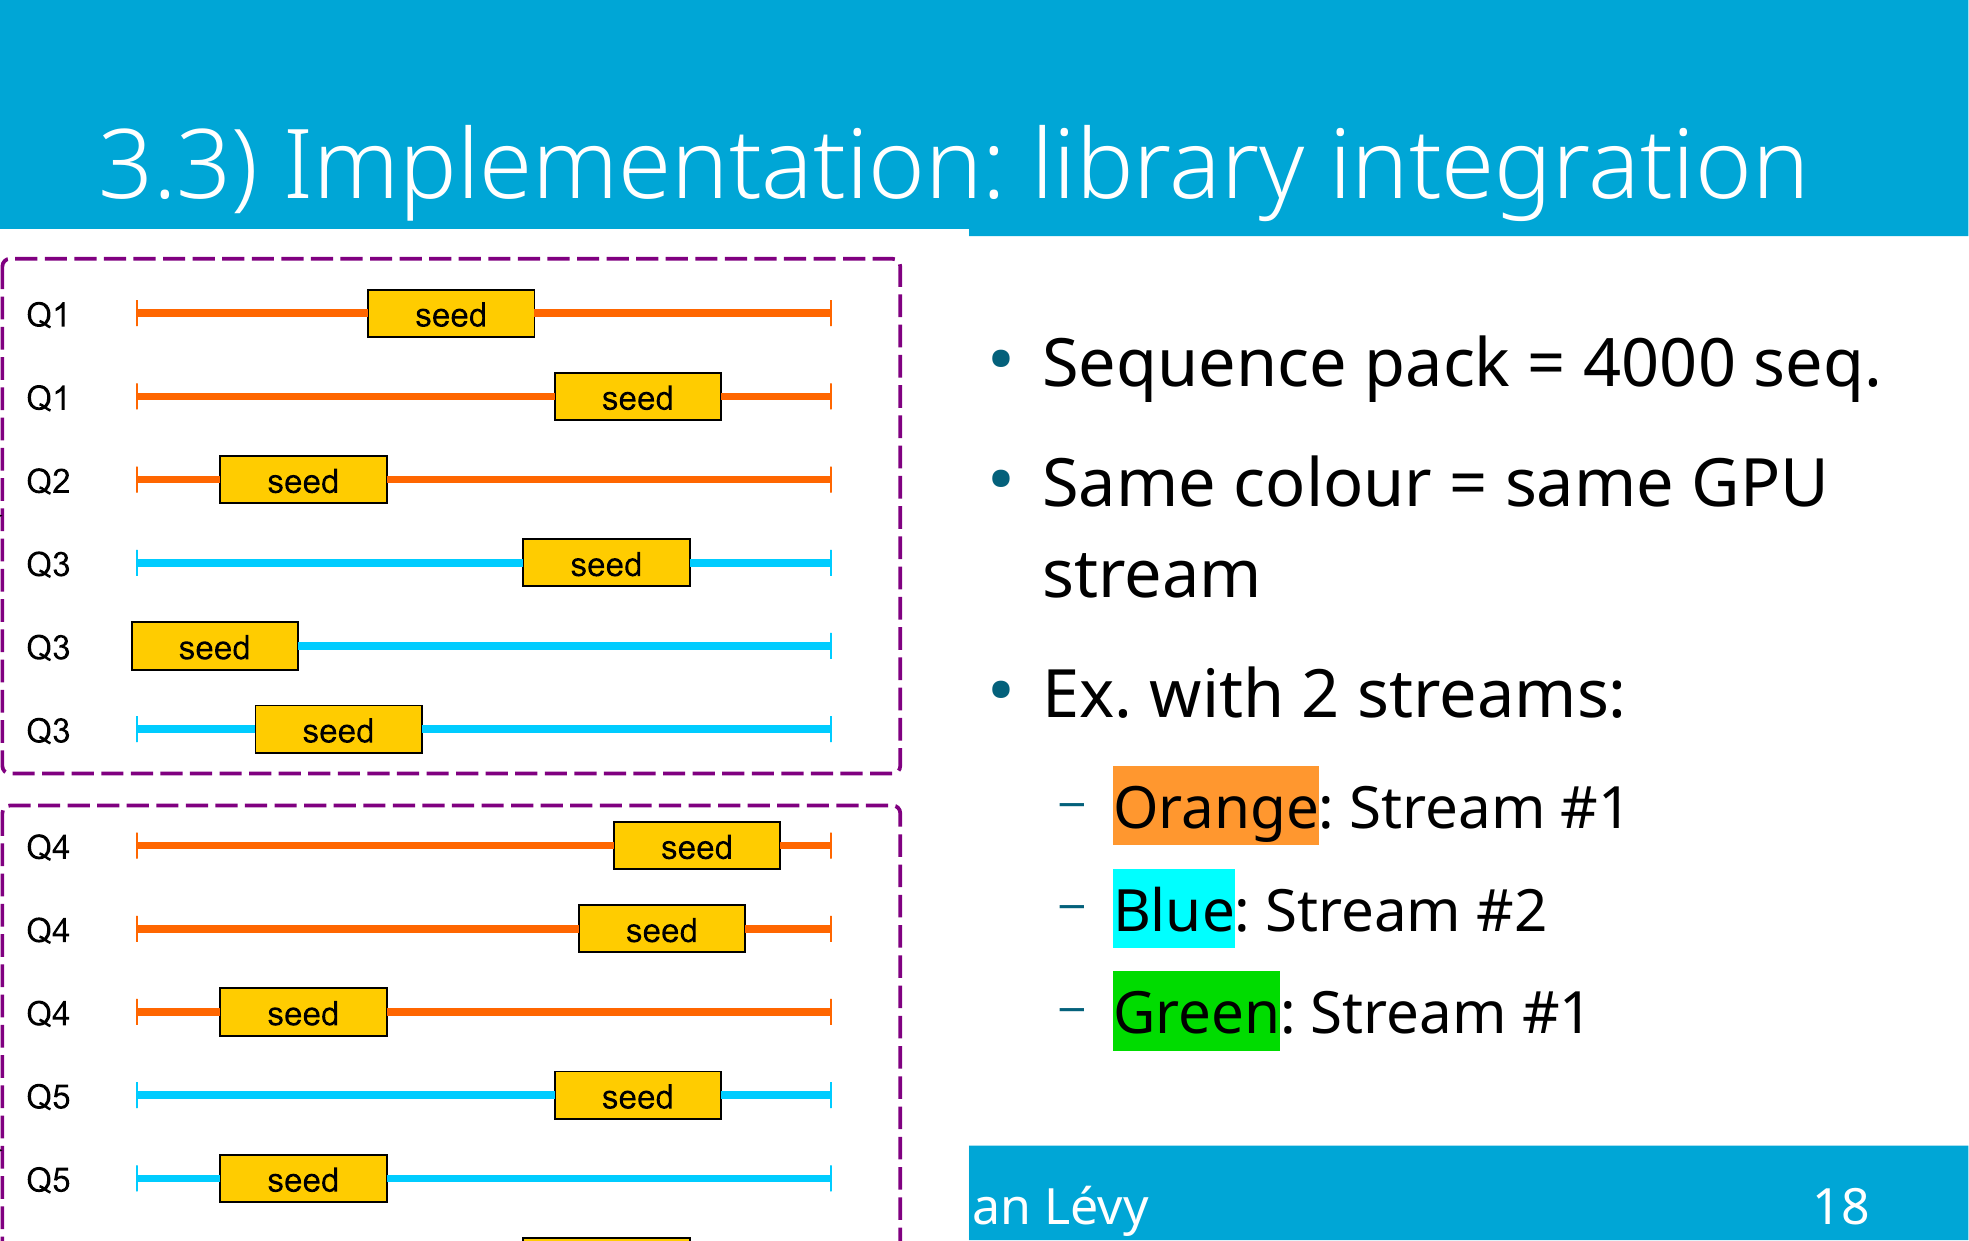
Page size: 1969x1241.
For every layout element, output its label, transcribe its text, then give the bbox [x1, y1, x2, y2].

title 3.3) Implementation: library integration [98, 19, 1870, 227]
picture [0, 230, 974, 1241]
list Sequence pack = 4000 seq. Same colour = same GPU stream Ex. with 2 streams: Orange: Stream #1 Blue: Stream #2 Green: Stream #1 [971, 315, 1969, 1081]
